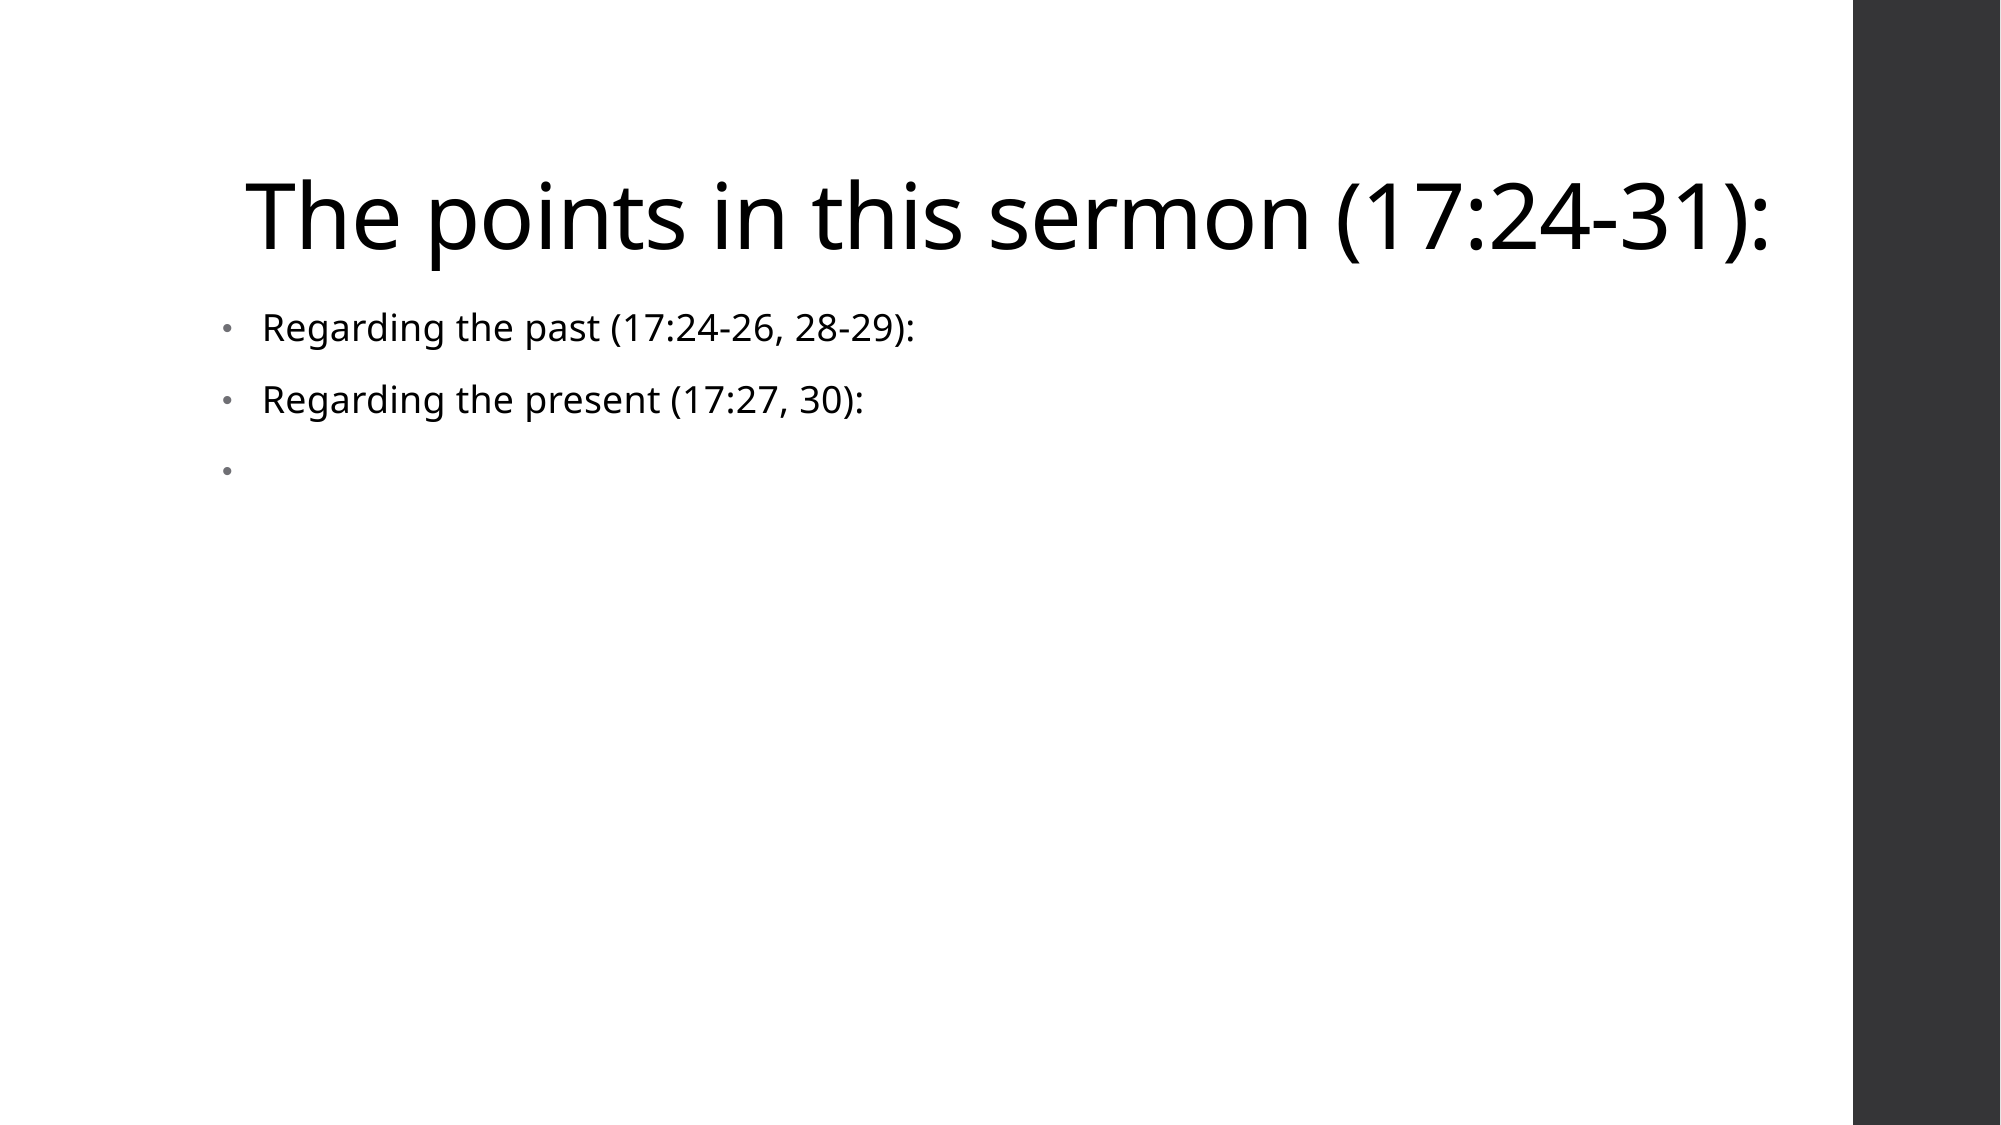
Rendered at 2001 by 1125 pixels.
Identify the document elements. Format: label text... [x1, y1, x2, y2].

title The points in this sermon (17:24-31): [206, 60, 1797, 278]
list Regarding the past (17:24-26, 28-29): Regarding the present (17:27, 30): [206, 299, 1617, 1014]
